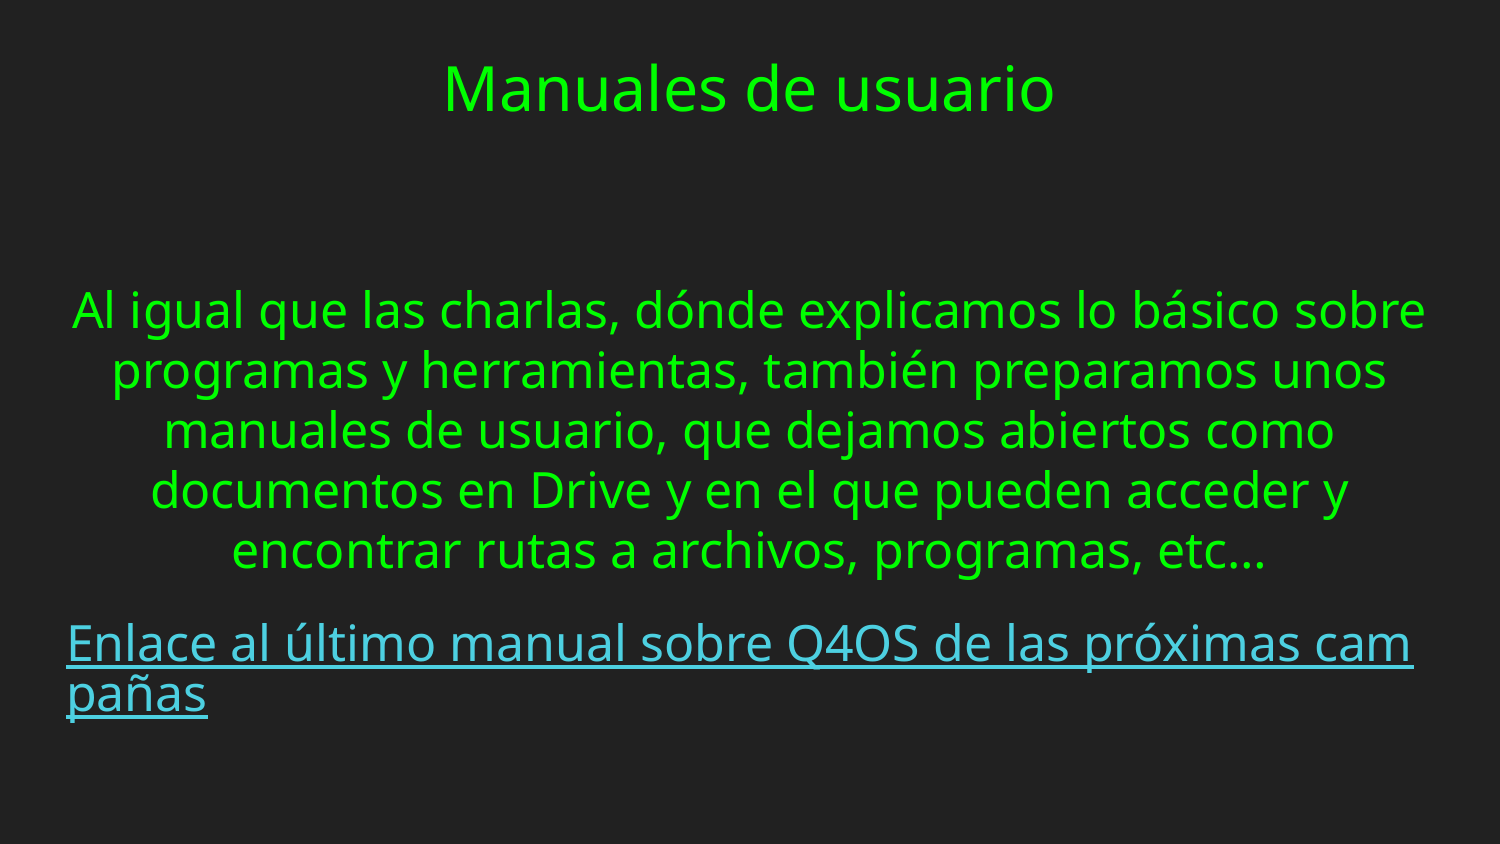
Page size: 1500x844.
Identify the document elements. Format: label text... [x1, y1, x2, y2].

list Al igual que las charlas, dónde explicamos lo básico sobre programas y herramientas, también preparamos unos manuales de usuario, que dejamos abiertos como documentos en Drive y en el que pueden acceder y encontrar rutas a archivos, programas, etc… Enlace al último manual sobre Q4OS de las próximas campañas [51, 145, 1449, 813]
title Manuales de usuario [51, 33, 1449, 128]
